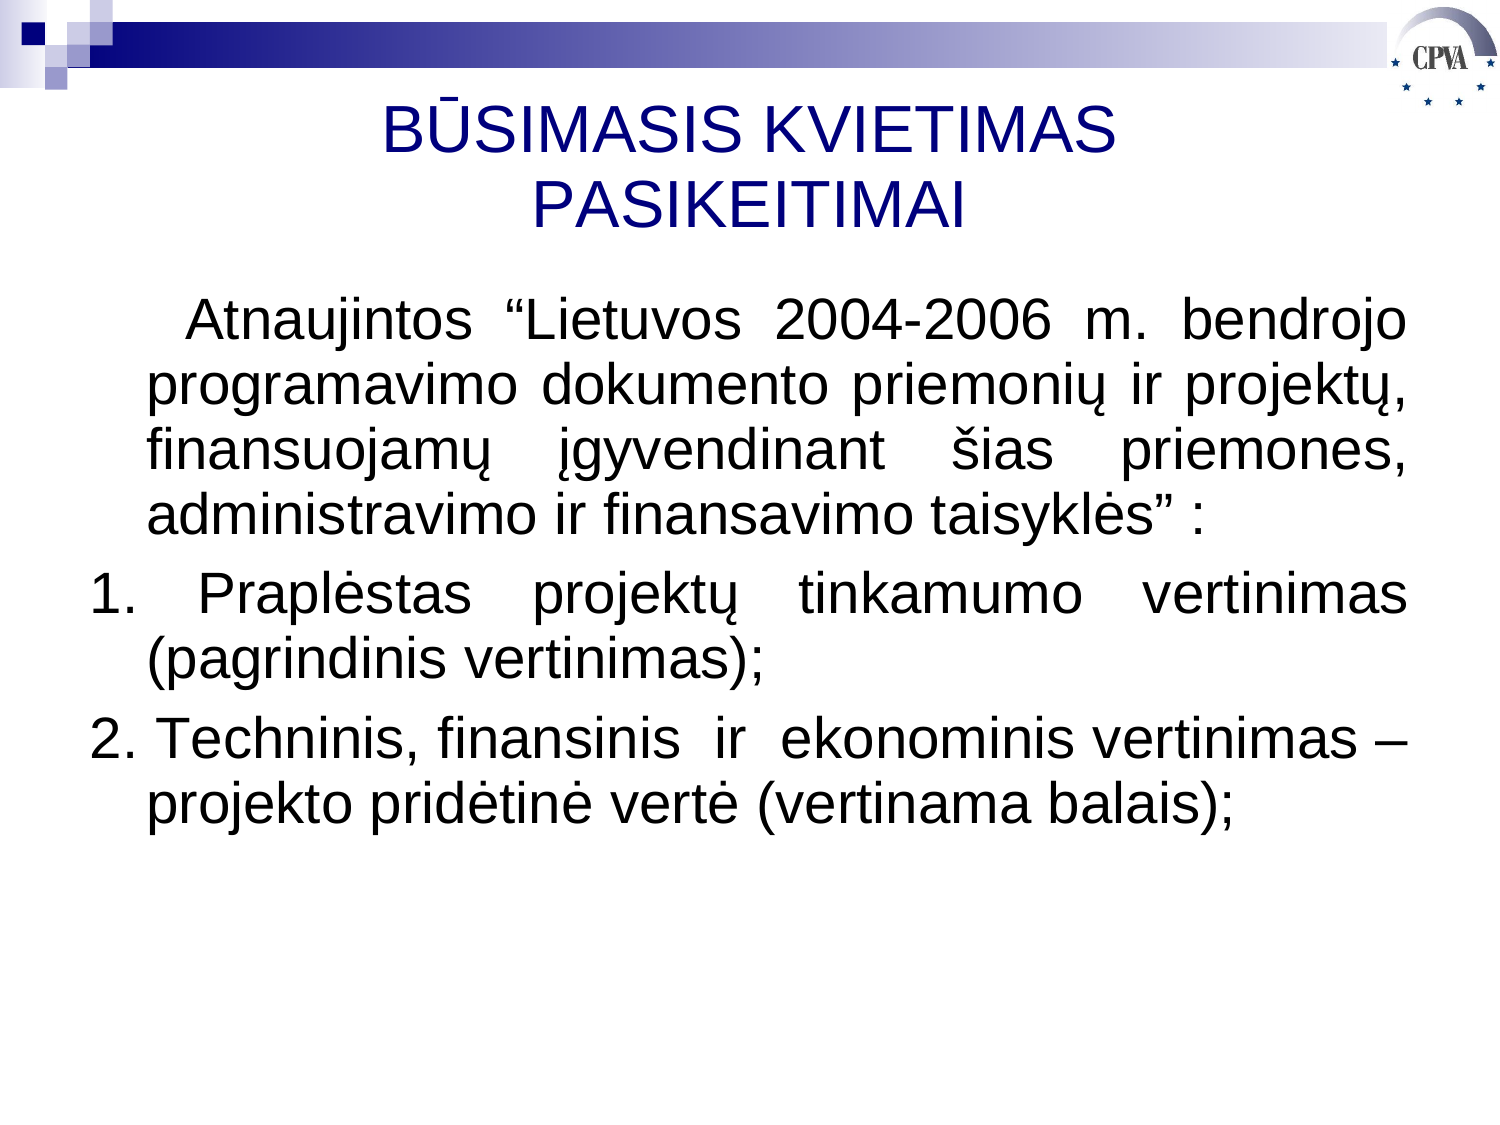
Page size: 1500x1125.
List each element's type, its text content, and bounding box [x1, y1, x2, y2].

title BŪSIMASIS KVIETIMAS PASIKEITIMAI [75, 78, 1426, 256]
list Atnaujintos “Lietuvos 2004-2006 m. bendrojo programavimo dokumento priemonių ir projektų, finansuojamų įgyvendinant šias priemones, administravimo ir finansavimo taisyklės” : 1. Praplėstas projektų tinkamumo vertinimas (pagrindinis vertinimas); 2. Techninis, finansinis ir ekonominis vertinimas – projekto pridėtinė vertė (vertinama balais); [75, 278, 1426, 968]
picture [1387, 0, 1500, 113]
